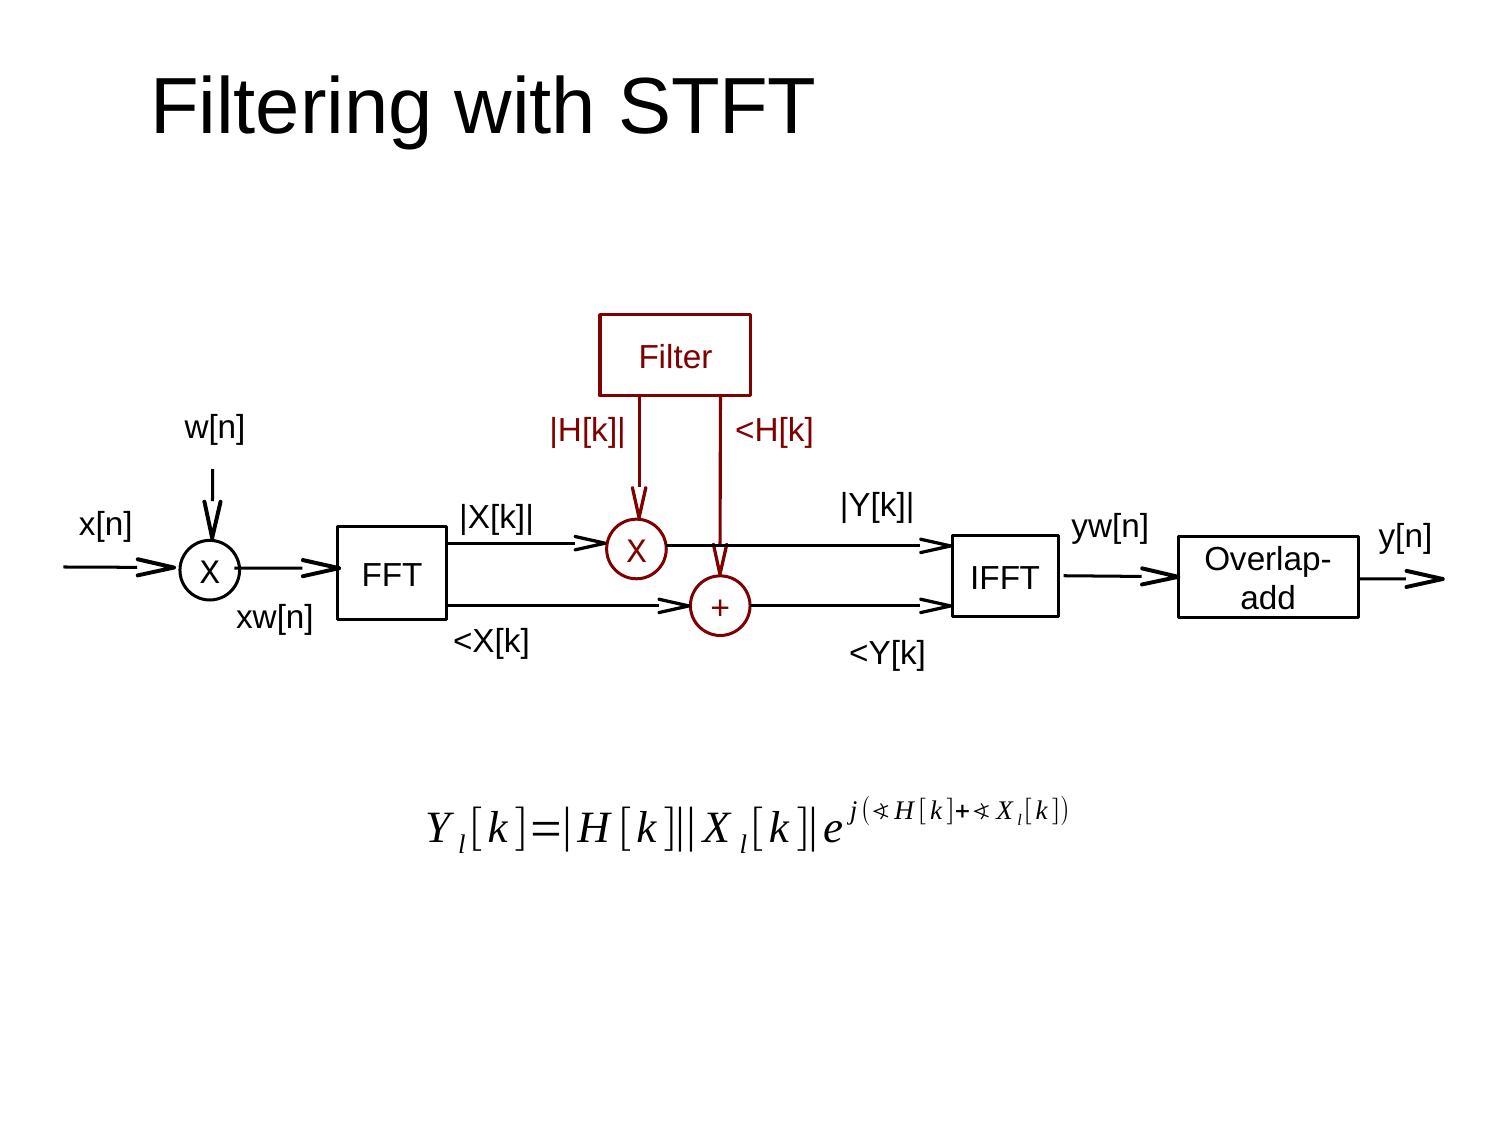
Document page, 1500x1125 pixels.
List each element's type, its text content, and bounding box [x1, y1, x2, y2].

text_box |H[k]| [534, 403, 638, 456]
text_box IFFT [952, 535, 1059, 617]
text_box w[n] [169, 401, 261, 454]
text_box Overlap-add [1178, 536, 1359, 618]
title Filtering with STFT [150, 12, 1500, 201]
text_box Filter [600, 314, 751, 396]
text_box xw[n] [221, 591, 329, 644]
text_box X [179, 540, 240, 601]
text_box <Y[k] [834, 627, 941, 680]
text_box <H[k] [722, 403, 829, 456]
text_box yw[n] [1056, 500, 1165, 553]
text_box <X[k] [438, 615, 545, 668]
text_box + [690, 575, 750, 636]
text_box |Y[k]| [825, 478, 930, 531]
text_box y[n] [1363, 510, 1448, 562]
text_box |X[k]| [444, 491, 549, 544]
chart [420, 795, 1075, 860]
text_box X [606, 519, 667, 579]
text_box FFT [337, 526, 447, 620]
text_box x[n] [64, 498, 148, 551]
